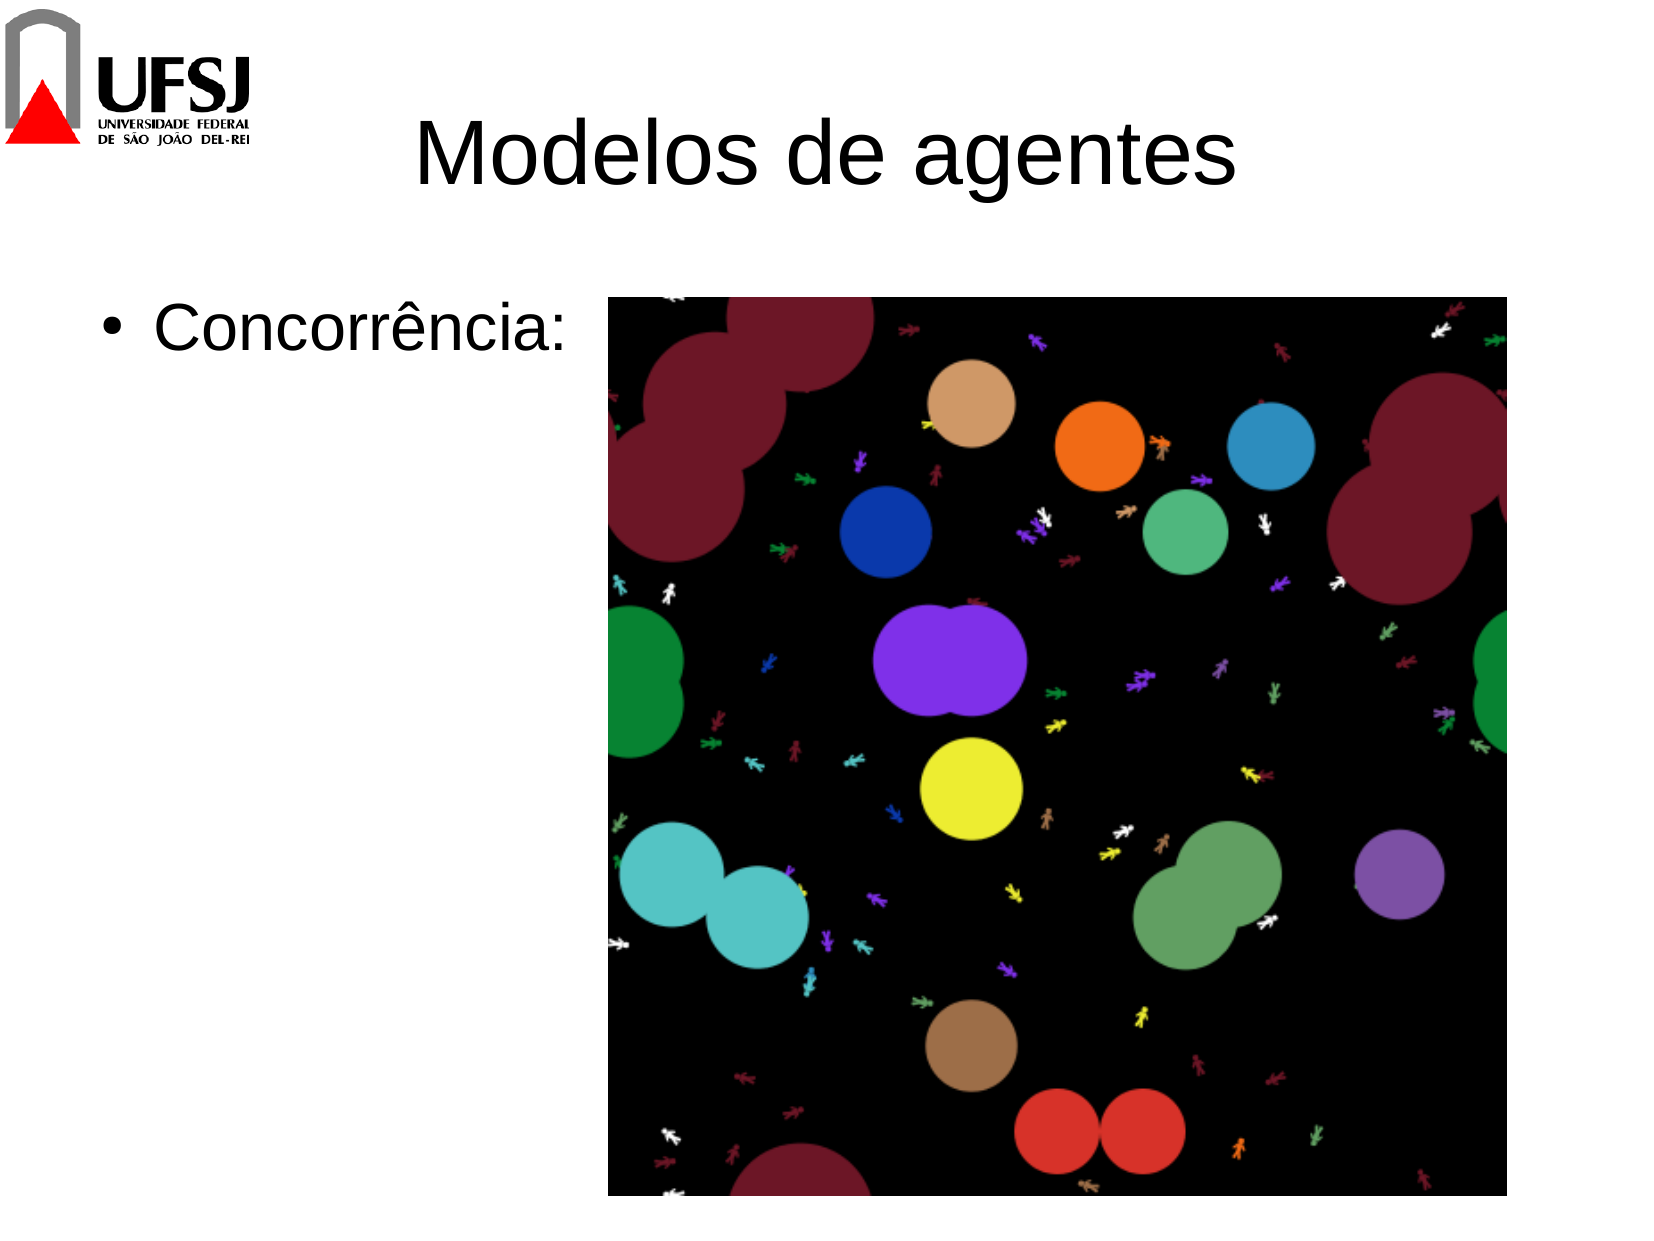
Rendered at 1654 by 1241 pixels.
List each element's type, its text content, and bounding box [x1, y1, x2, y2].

picture [5, 9, 249, 146]
title Modelos de agentes [82, 49, 1571, 257]
picture [608, 297, 1507, 1196]
list Concorrência: [82, 290, 1571, 1010]
